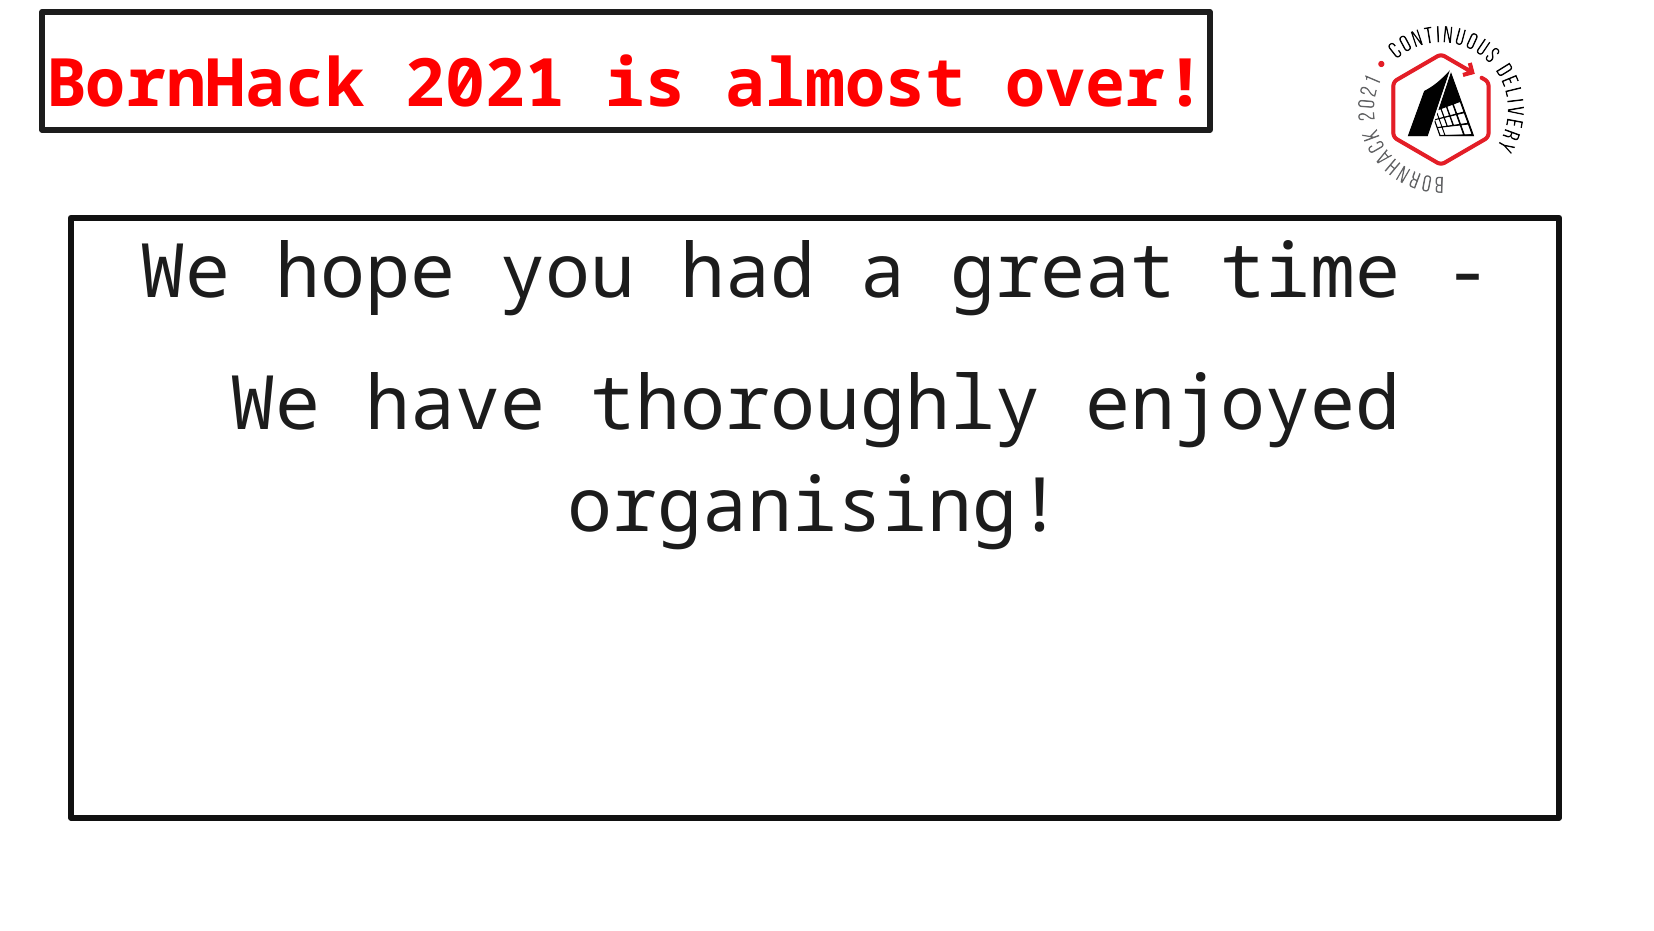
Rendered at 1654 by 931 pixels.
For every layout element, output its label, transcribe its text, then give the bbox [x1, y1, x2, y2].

subtitle We hope you had a great time - We have thoroughly enjoyed organising! [70, 217, 1560, 758]
title BornHack 2021 is almost over! [42, 11, 1210, 130]
picture [1358, 26, 1524, 193]
